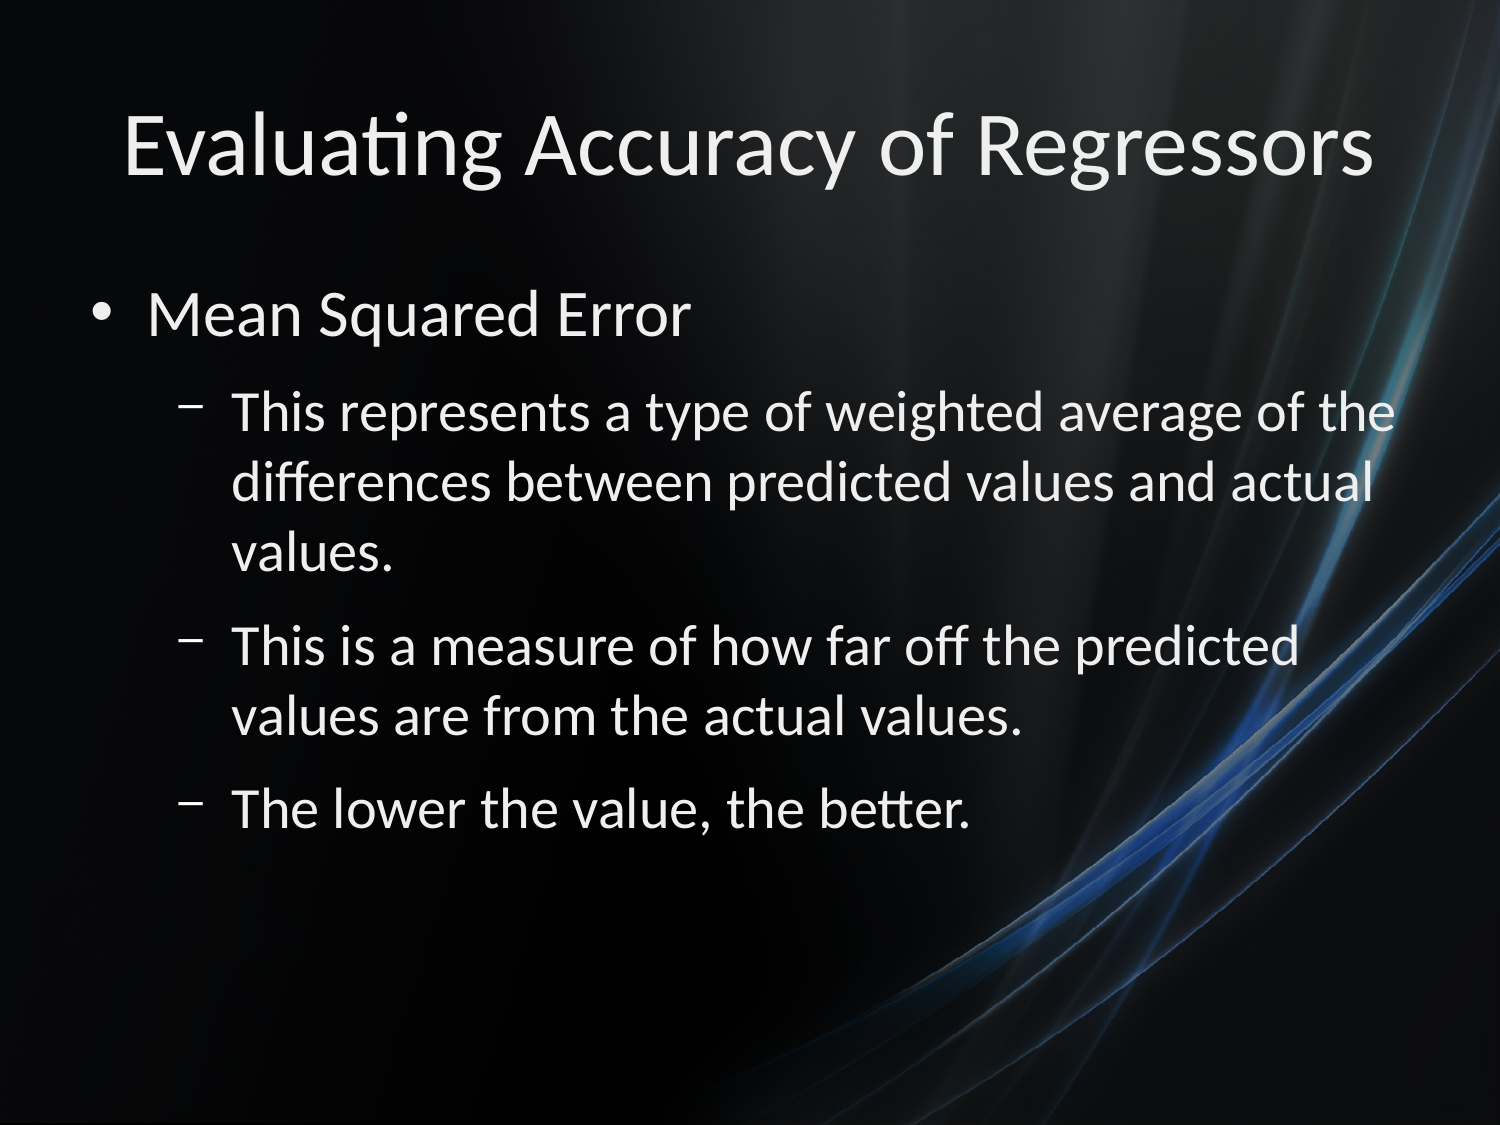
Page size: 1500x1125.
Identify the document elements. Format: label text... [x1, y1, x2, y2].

title Evaluating Accuracy of Regressors [75, 45, 1425, 233]
list Mean Squared Error This represents a type of weighted average of the differences between predicted values and actual values. This is a measure of how far off the predicted values are from the actual values. The lower the value, the better. [75, 262, 1425, 1005]
picture [0, 0, 1500, 1125]
